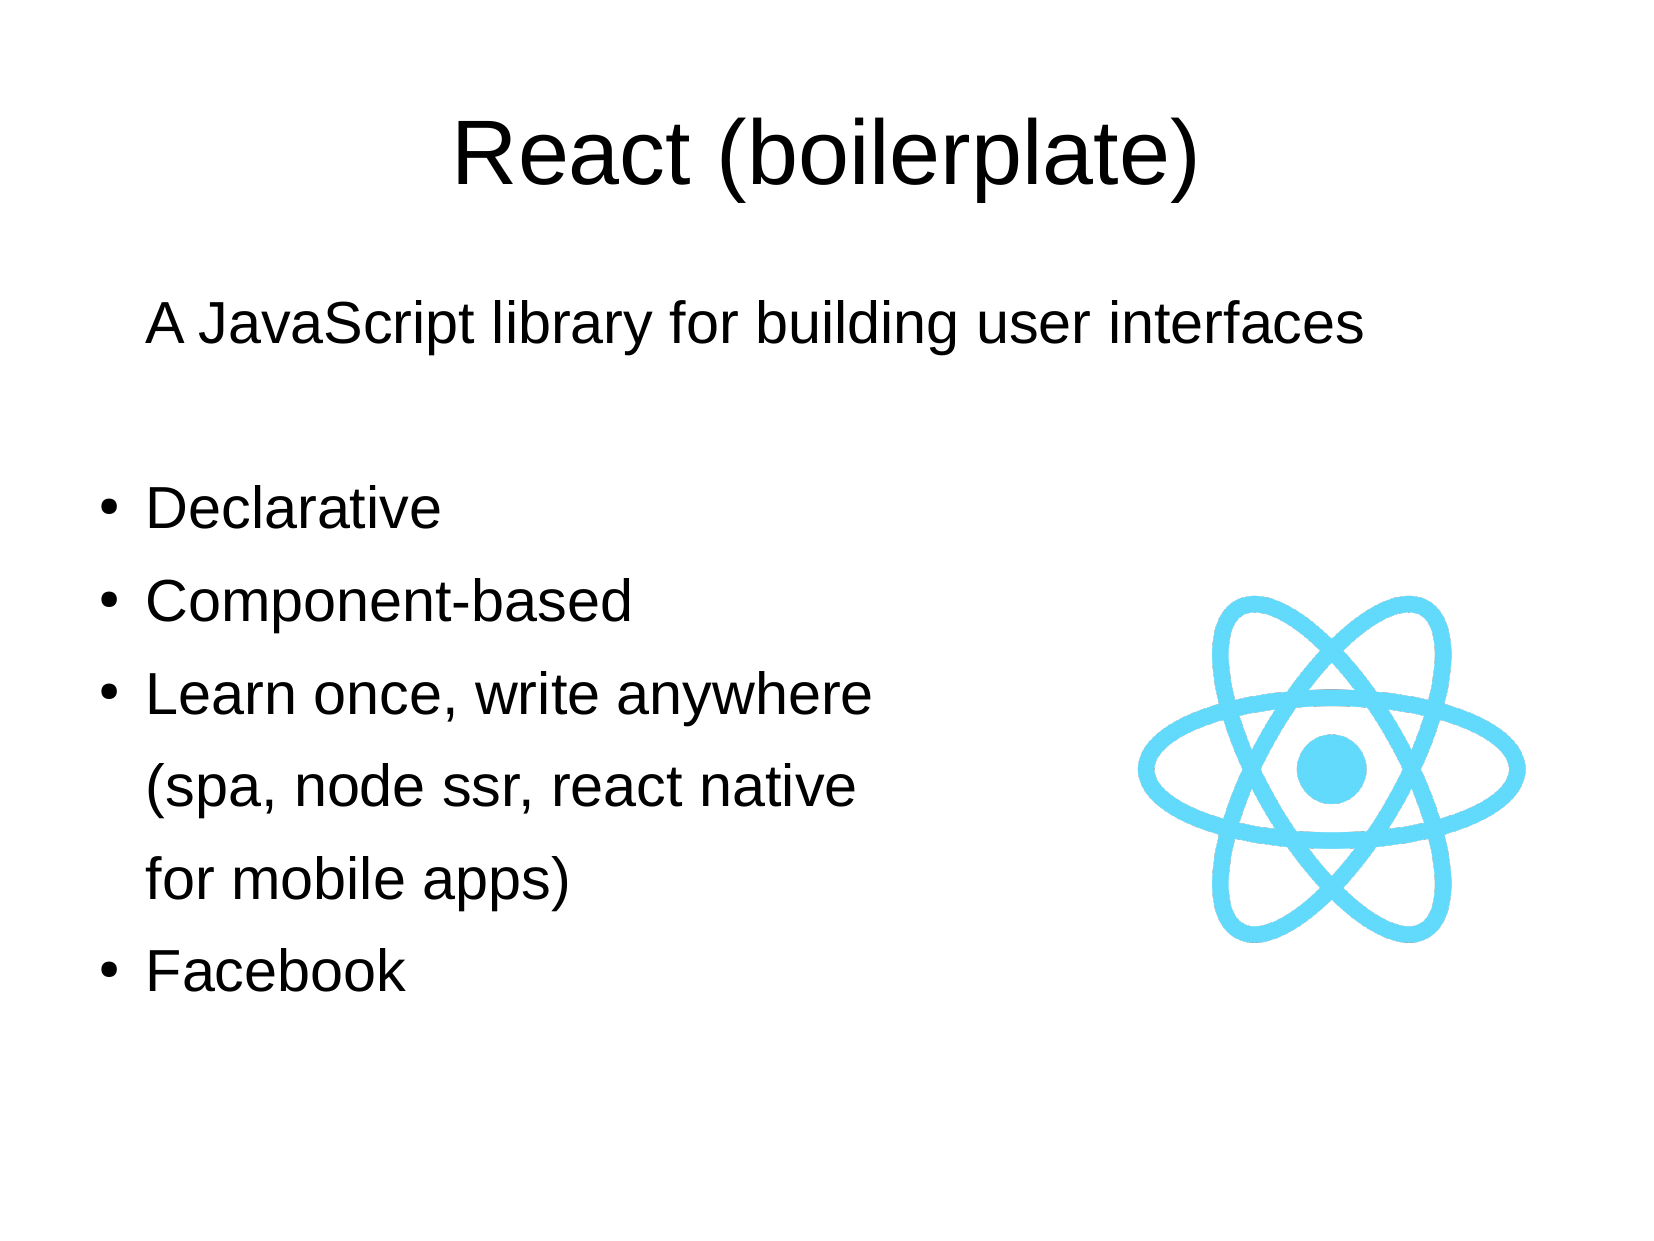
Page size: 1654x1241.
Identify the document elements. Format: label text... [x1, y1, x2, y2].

list A JavaScript library for building user interfaces Declarative Component-based Learn once, write anywhere (spa, node ssr, react native for mobile apps) Facebook [82, 290, 1571, 1010]
title React (boilerplate) [82, 49, 1571, 257]
picture [1110, 554, 1553, 998]
